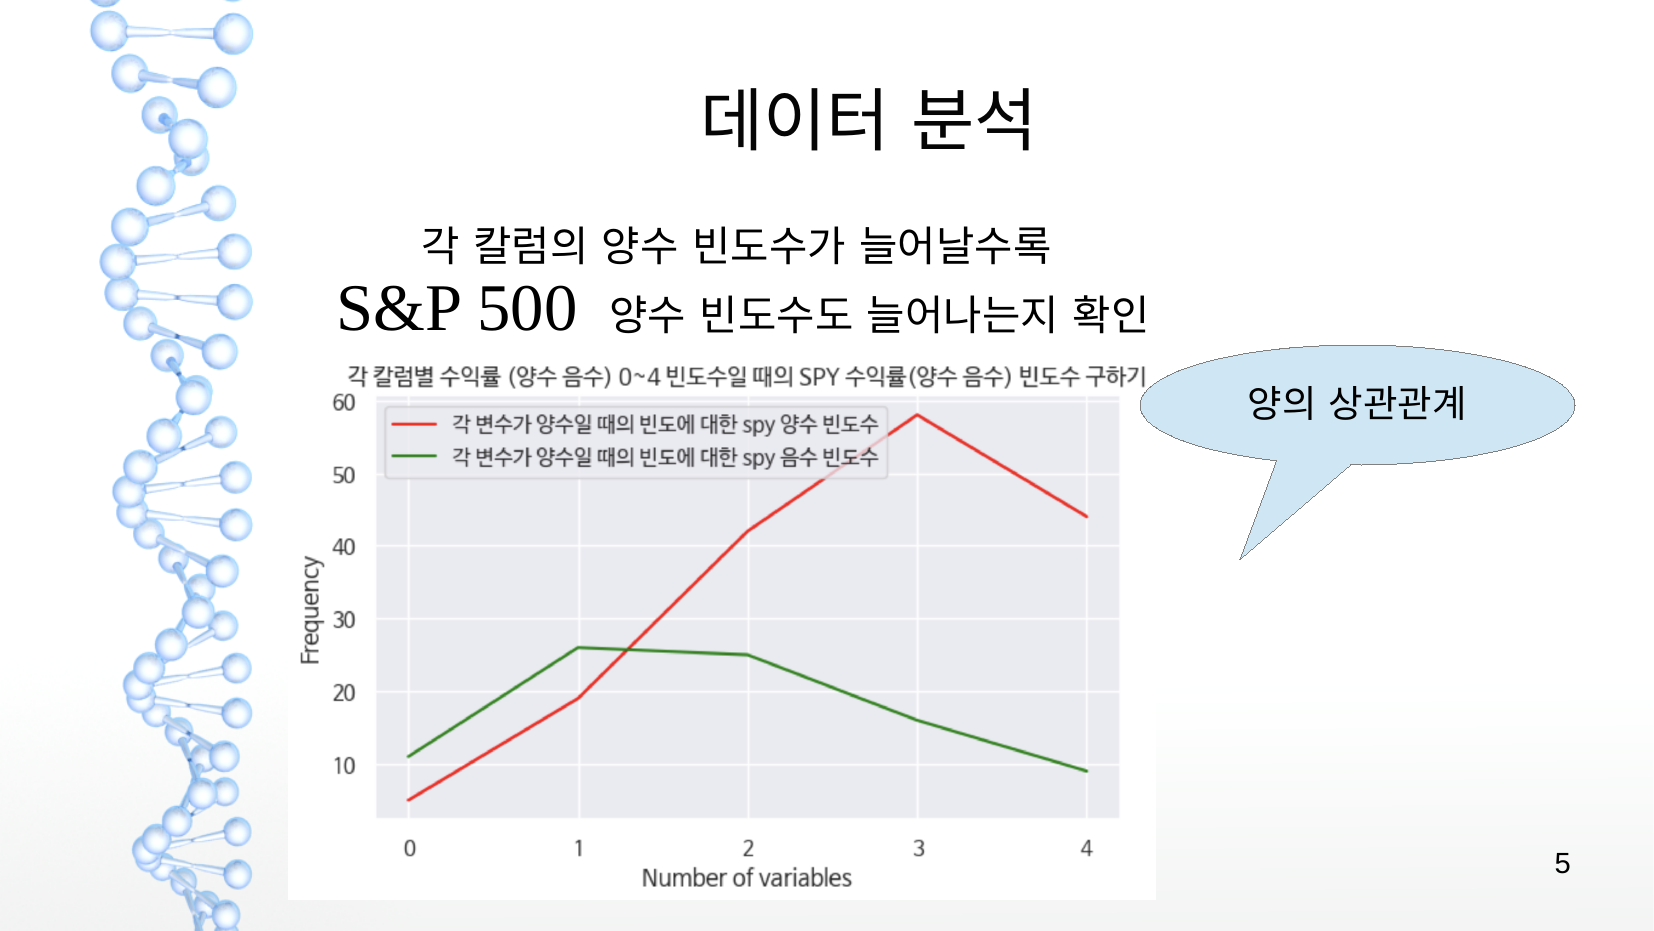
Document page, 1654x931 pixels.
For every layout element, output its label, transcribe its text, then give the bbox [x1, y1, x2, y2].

picture [0, 0, 1654, 931]
title 데이터 분석 [261, 45, 1591, 199]
text_box 양의 상관관계 [1140, 345, 1576, 560]
text_box 각 칼럼의 양수 빈도수가 늘어날수록 S&P 500 양수 빈도수도 늘어나는지 확인 [113, 199, 1374, 369]
